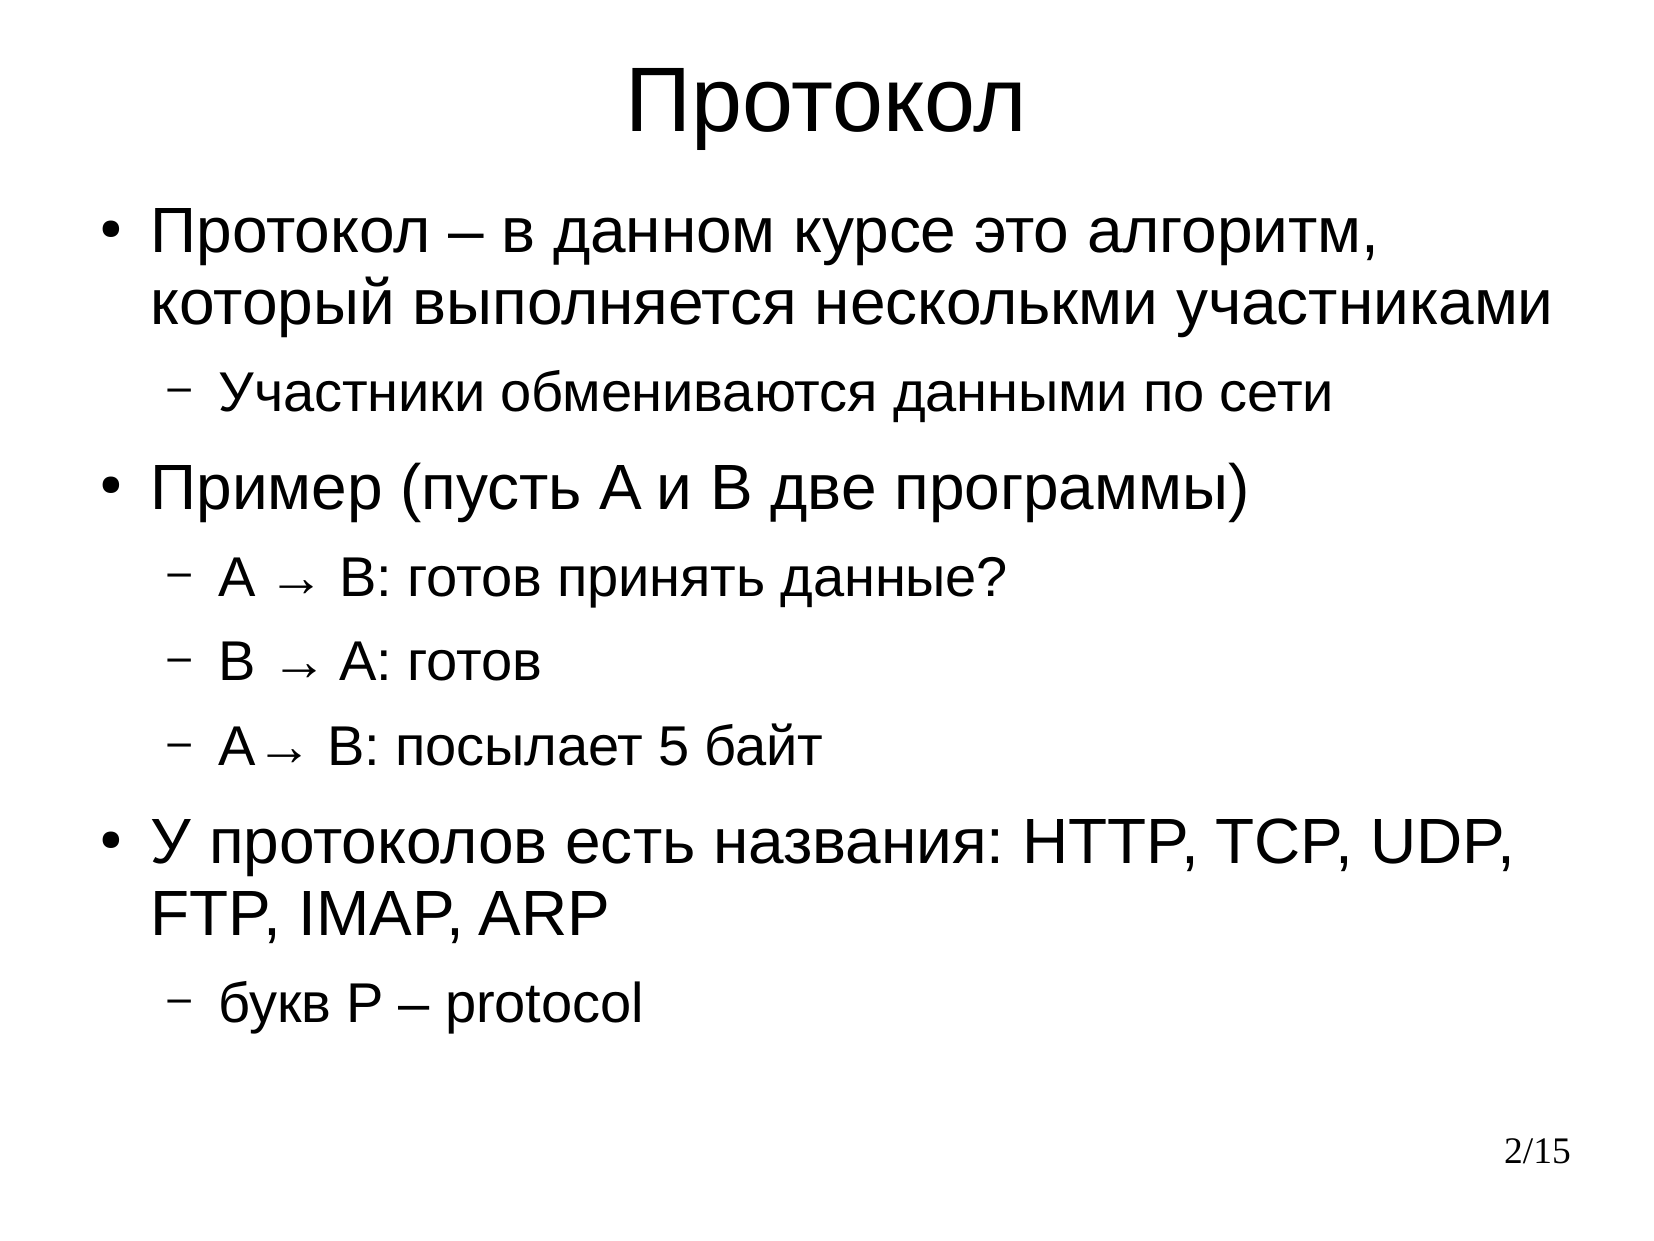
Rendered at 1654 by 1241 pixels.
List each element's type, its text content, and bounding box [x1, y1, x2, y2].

list Протокол – в данном курсе это алгоритм, который выполняется несколькми участниками Участники обмениваются данными по сети Пример (пусть A и B две программы) A → B: готов принять данные? B → A: готов A→ B: посылает 5 байт У протоколов есть названия: HTTP, TCP, UDP, FTP, IMAP, ARP букв P – protocol [82, 195, 1571, 1111]
title Протокол [82, 34, 1571, 166]
